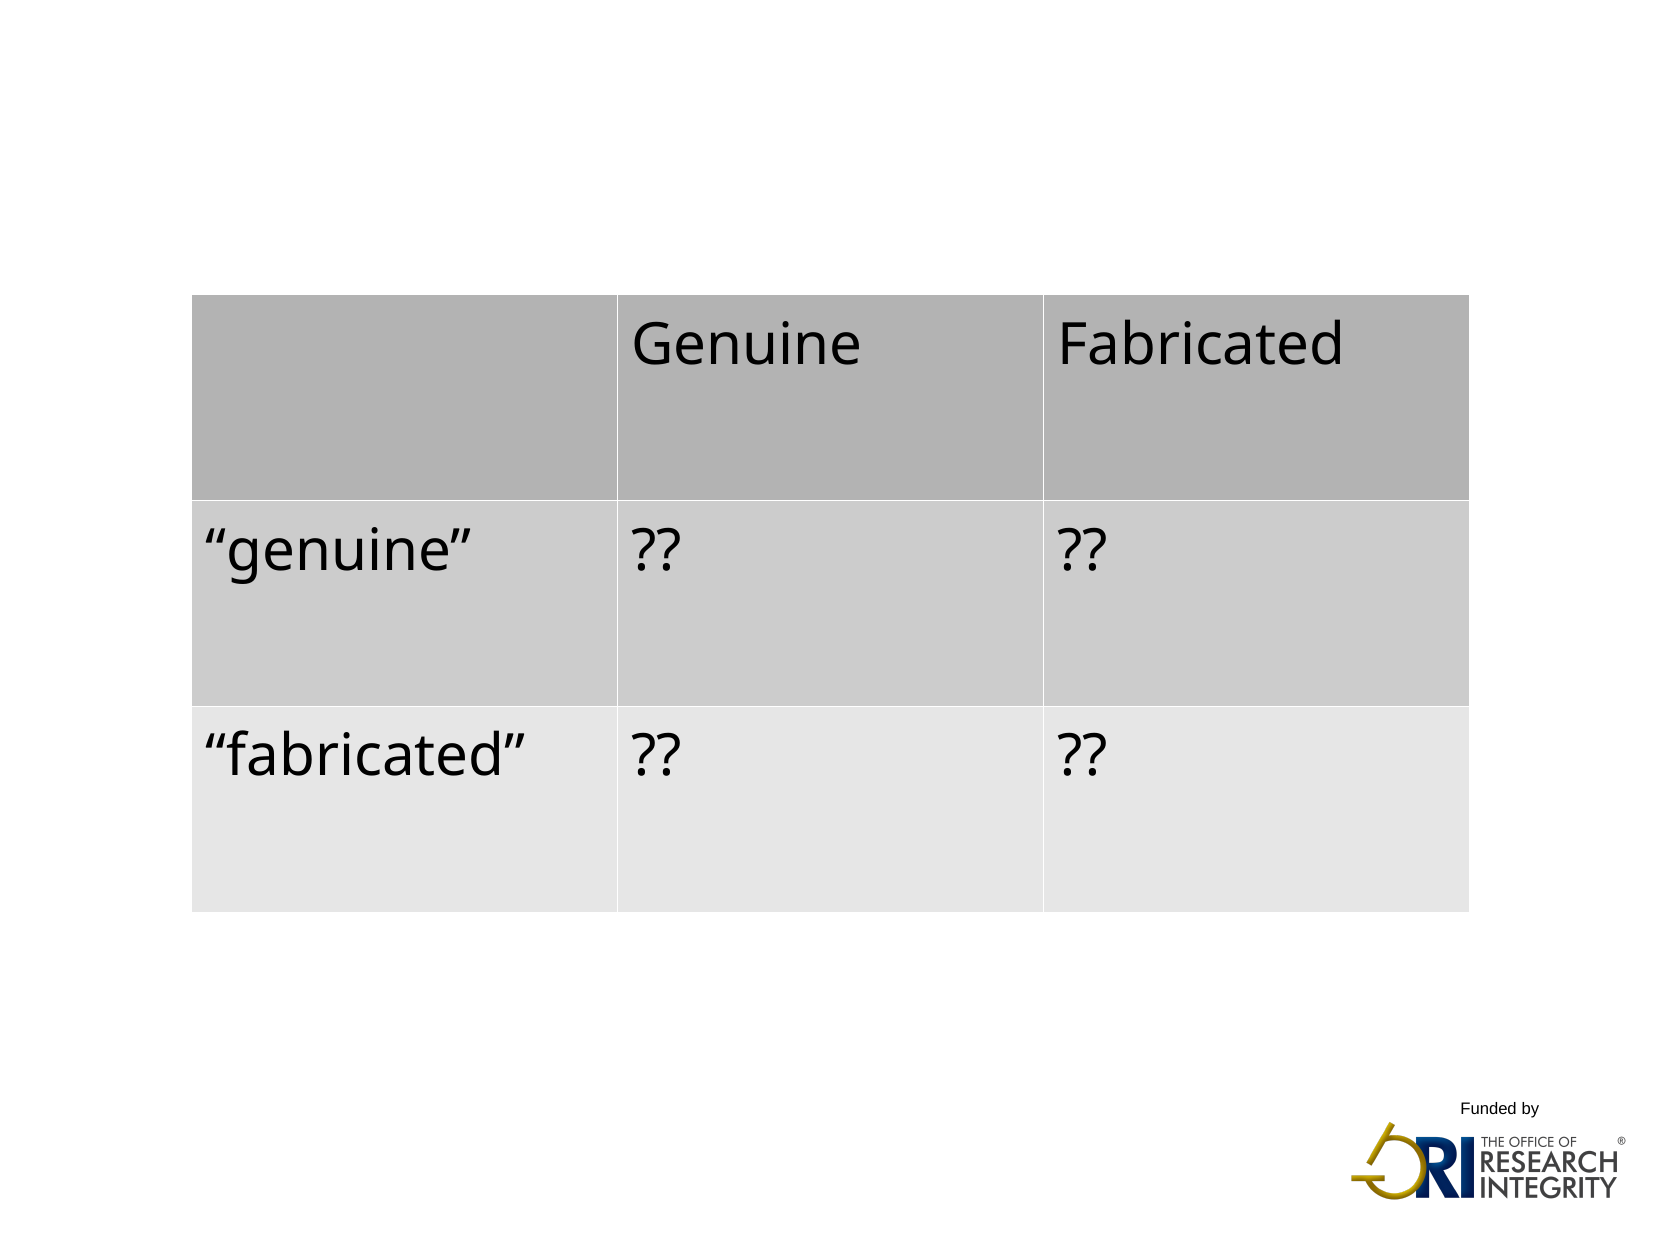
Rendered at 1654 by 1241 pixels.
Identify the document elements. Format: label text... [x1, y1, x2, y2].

table_cell “genuine” [192, 501, 617, 706]
table_header [192, 295, 617, 500]
text_box Funded by [1380, 1091, 1621, 1126]
table_cell ?? [618, 707, 1043, 912]
table_cell ?? [1044, 501, 1469, 706]
table_cell ?? [618, 501, 1043, 706]
table_cell “fabricated” [192, 707, 617, 912]
table_cell ?? [1044, 707, 1469, 912]
picture [1341, 1109, 1636, 1216]
table_header Genuine [618, 295, 1043, 500]
table_header Fabricated [1044, 295, 1469, 500]
